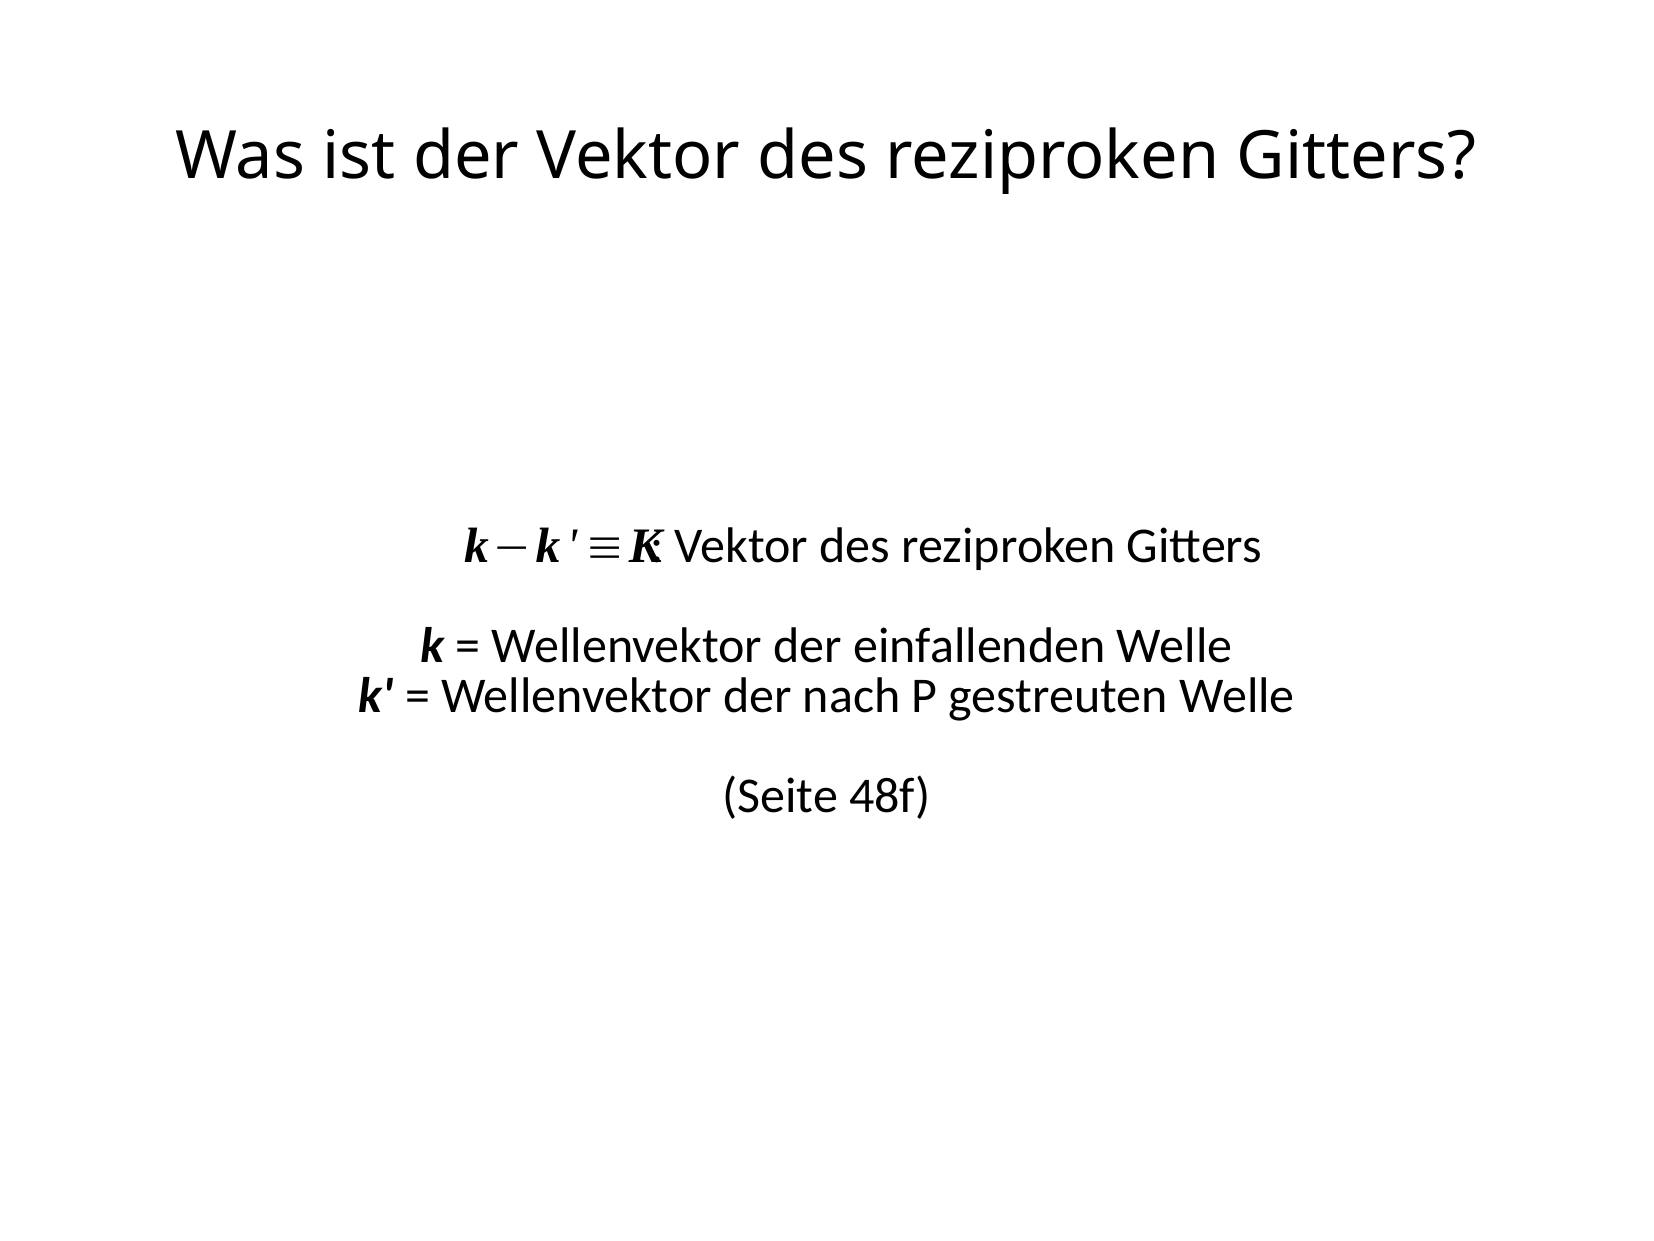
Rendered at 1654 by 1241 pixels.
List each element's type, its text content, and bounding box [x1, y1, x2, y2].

title Was ist der Vektor des reziproken Gitters? [82, 49, 1571, 257]
chart [448, 518, 681, 576]
subtitle : Vektor des reziproken Gitters k = Wellenvektor der einfallenden Welle k' = Wellenvektor der nach P gestreuten Welle (Seite 48f) [82, 290, 1571, 1010]
